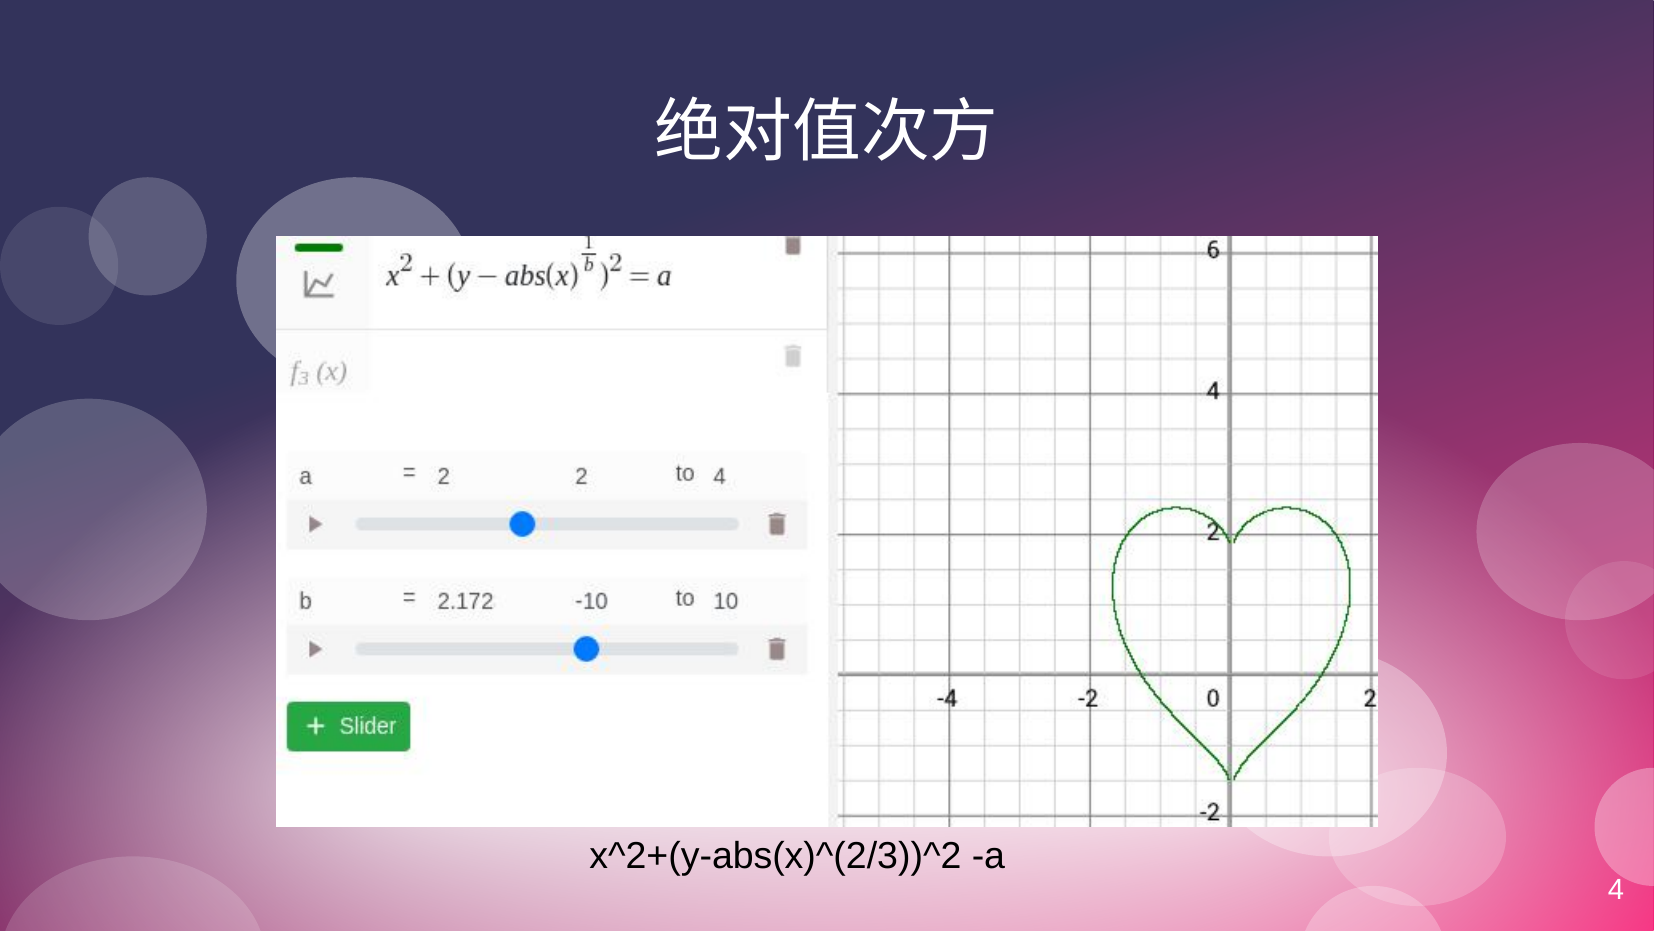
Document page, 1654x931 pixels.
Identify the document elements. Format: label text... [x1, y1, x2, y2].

title 绝对值次方 [88, 44, 1565, 207]
text_box x^2+(y-abs(x)^(2/3))^2 -a [118, 826, 1477, 884]
picture [276, 236, 1378, 826]
